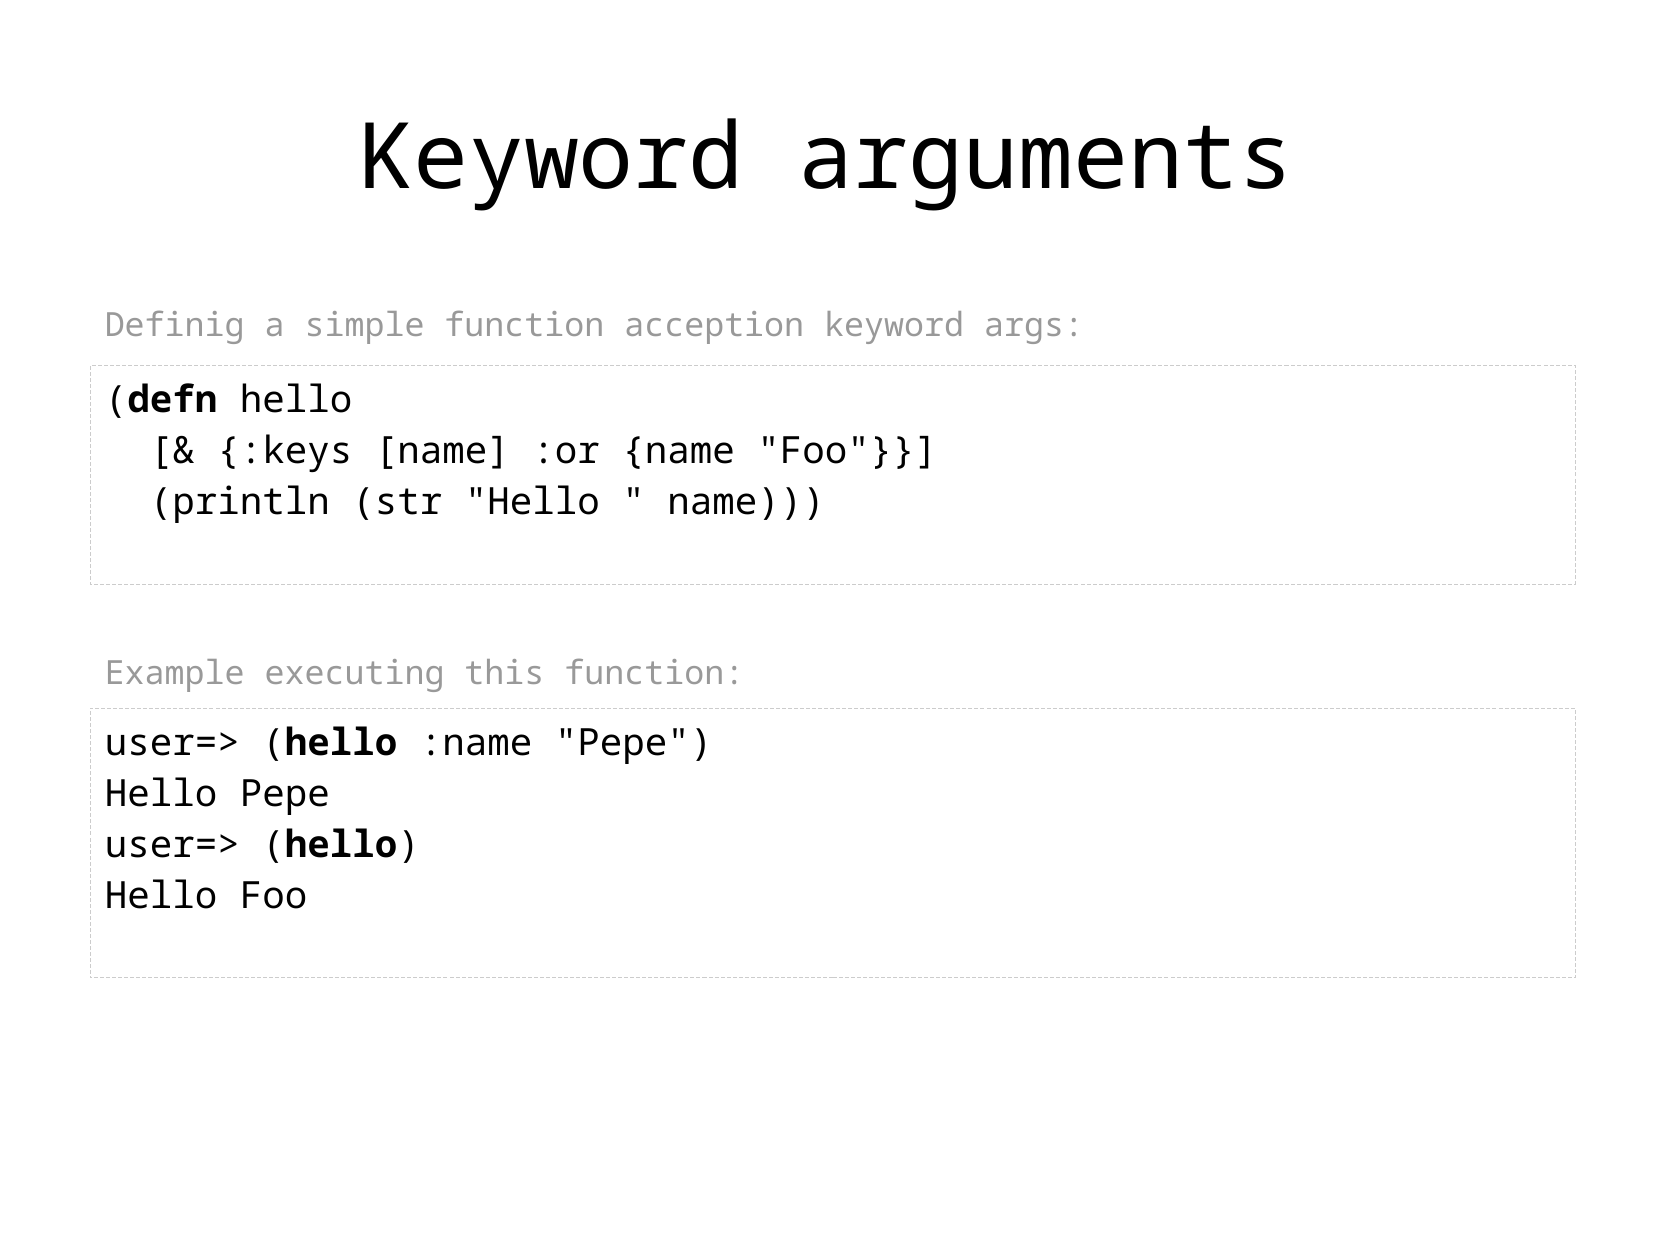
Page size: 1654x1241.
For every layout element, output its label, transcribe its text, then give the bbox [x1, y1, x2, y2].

text_box Definig a simple function acception keyword args: [90, 293, 1306, 342]
text_box user=> (hello :name "Pepe") Hello Pepe user=> (hello) Hello Foo [90, 708, 1576, 911]
text_box (defn hello [& {:keys [name] :or {name "Foo"}}] (println (str "Hello " name))) [90, 365, 1576, 531]
text_box Example executing this function: [90, 642, 856, 691]
title Keyword arguments [82, 49, 1571, 257]
